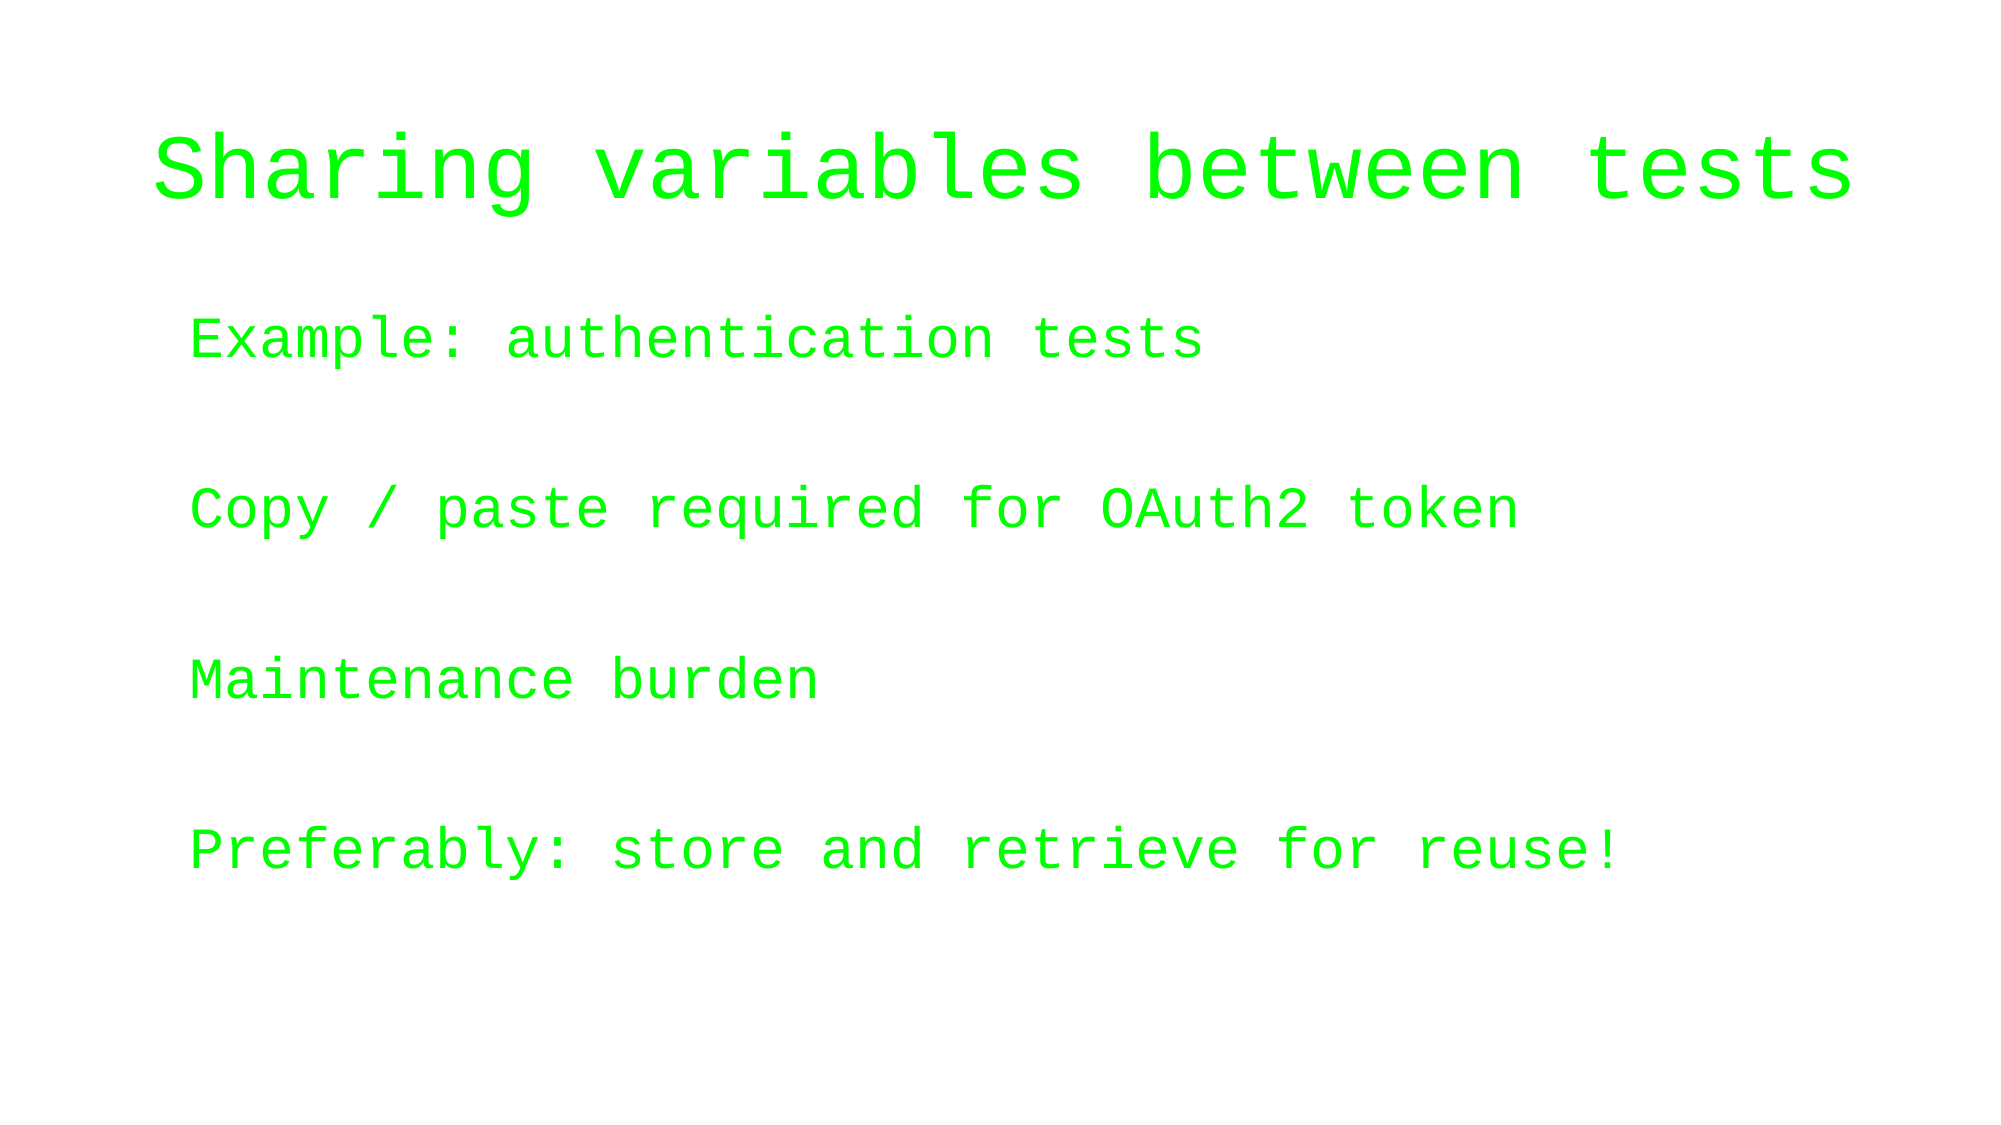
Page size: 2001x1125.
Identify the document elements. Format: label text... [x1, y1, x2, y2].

title Sharing variables between tests [137, 59, 1902, 278]
list Example: authentication tests Copy / paste required for OAuth2 token Maintenance burden Preferably: store and retrieve for reuse! [137, 299, 1863, 1014]
